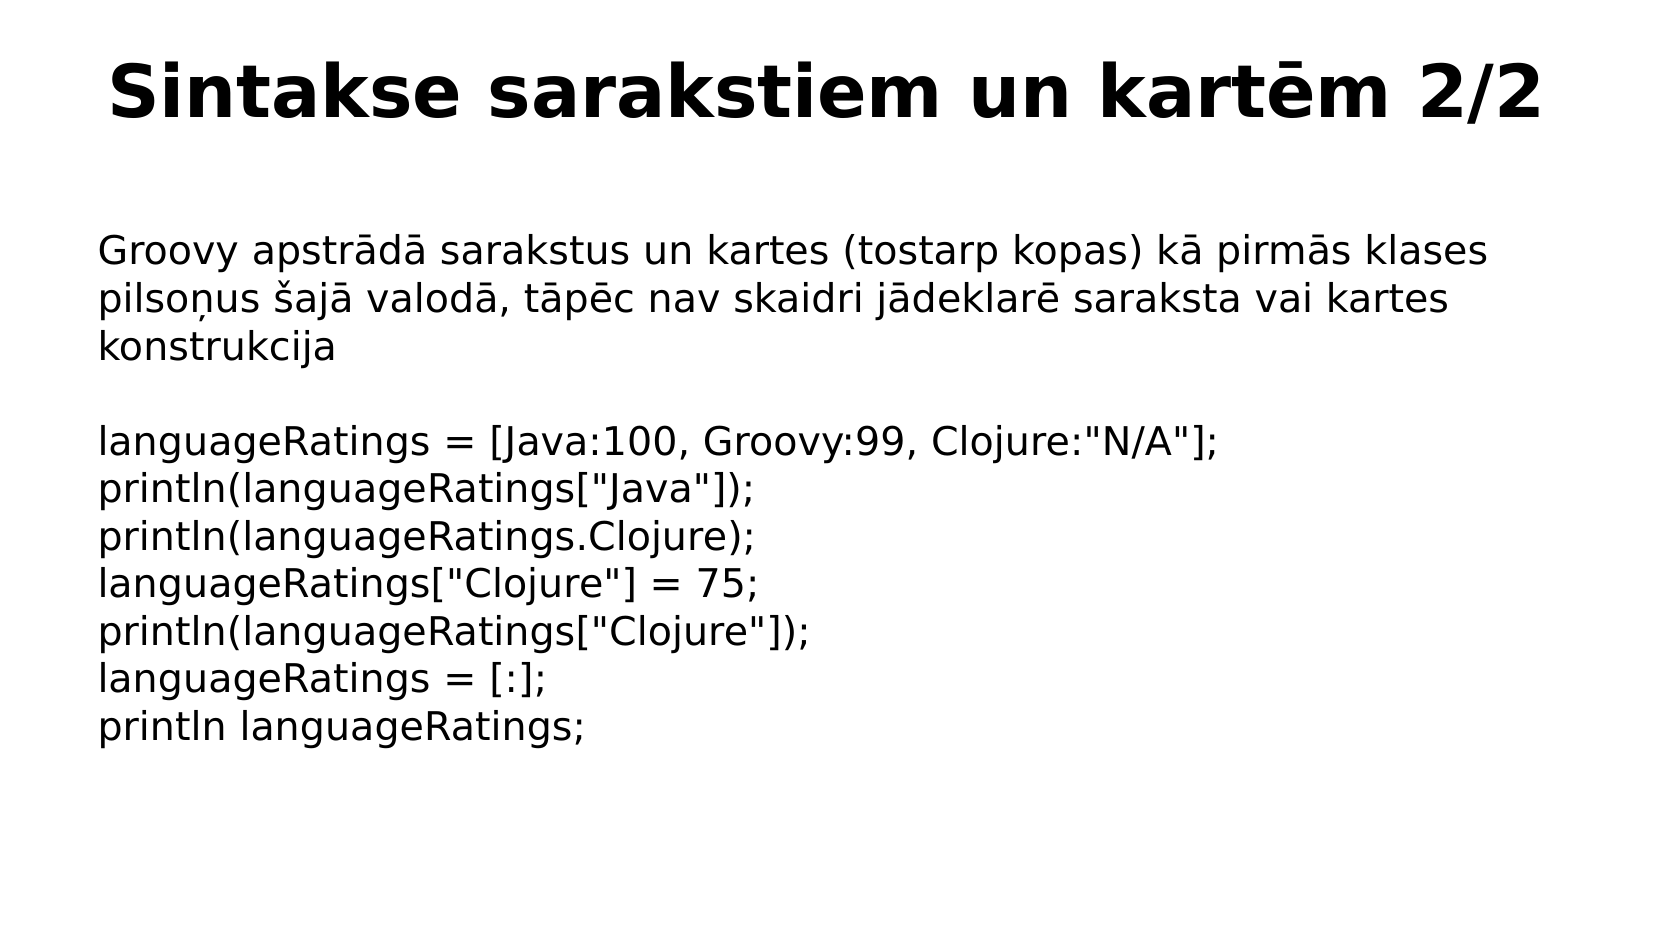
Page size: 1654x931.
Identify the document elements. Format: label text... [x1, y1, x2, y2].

title Sintakse sarakstiem un kartēm 2/2 [82, 37, 1571, 147]
list Groovy apstrādā sarakstus un kartes (tostarp kopas) kā pirmās klases pilsoņus šajā valodā, tāpēc nav skaidri jādeklarē saraksta vai kartes konstrukcija languageRatings = [Java:100, Groovy:99, Clojure:"N/A"]; println(languageRatings["Java"]); println(languageRatings.Clojure); languageRatings["Clojure"] = 75; println(languageRatings["Clojure"]); languageRatings = [:]; println languageRatings; [82, 217, 1571, 758]
